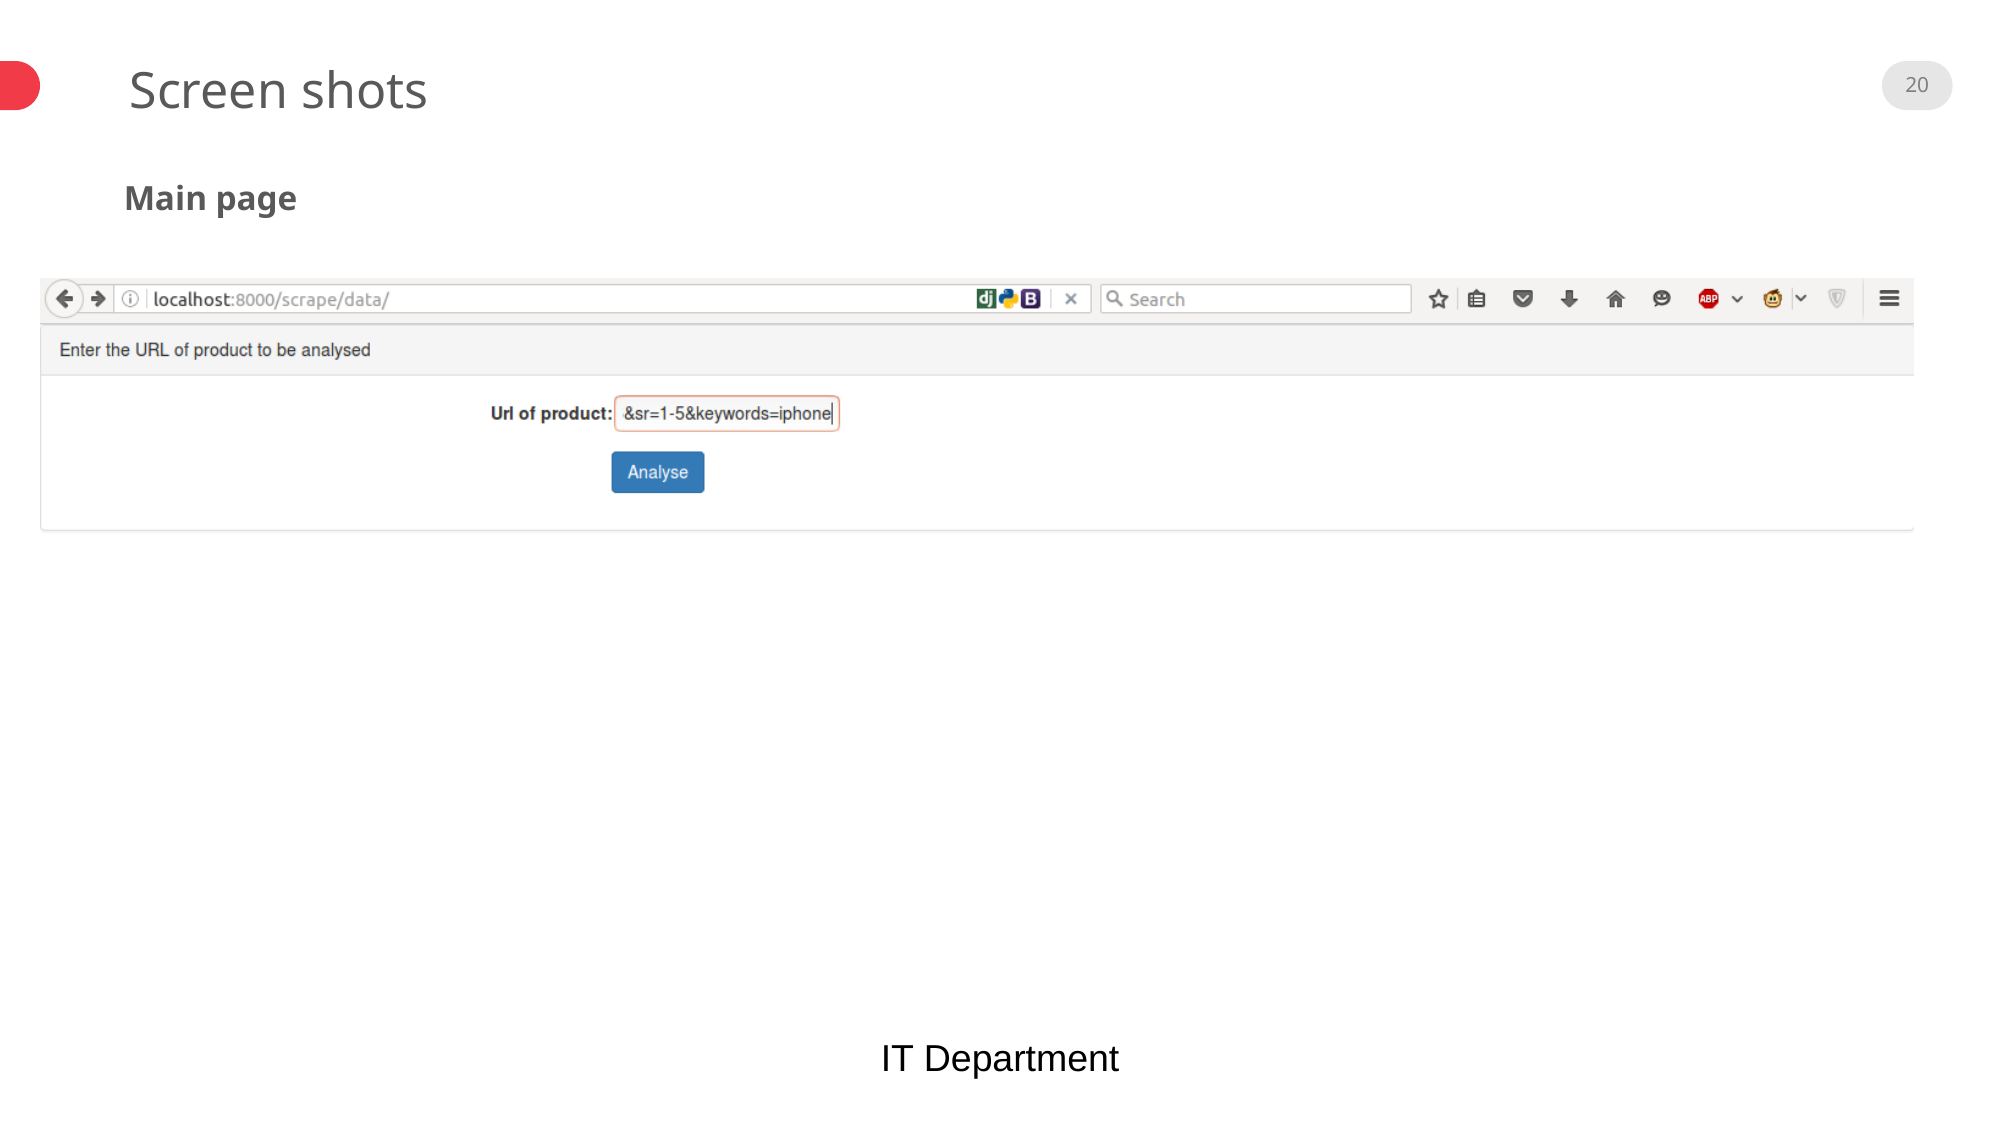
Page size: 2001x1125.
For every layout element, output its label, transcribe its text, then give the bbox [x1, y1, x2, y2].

picture [40, 278, 1914, 910]
list Screen shots [54, 65, 1844, 139]
text_box Main page [118, 136, 1283, 225]
slide_number <number> [1881, 53, 1953, 118]
text_box IT Department [865, 1029, 1135, 1087]
